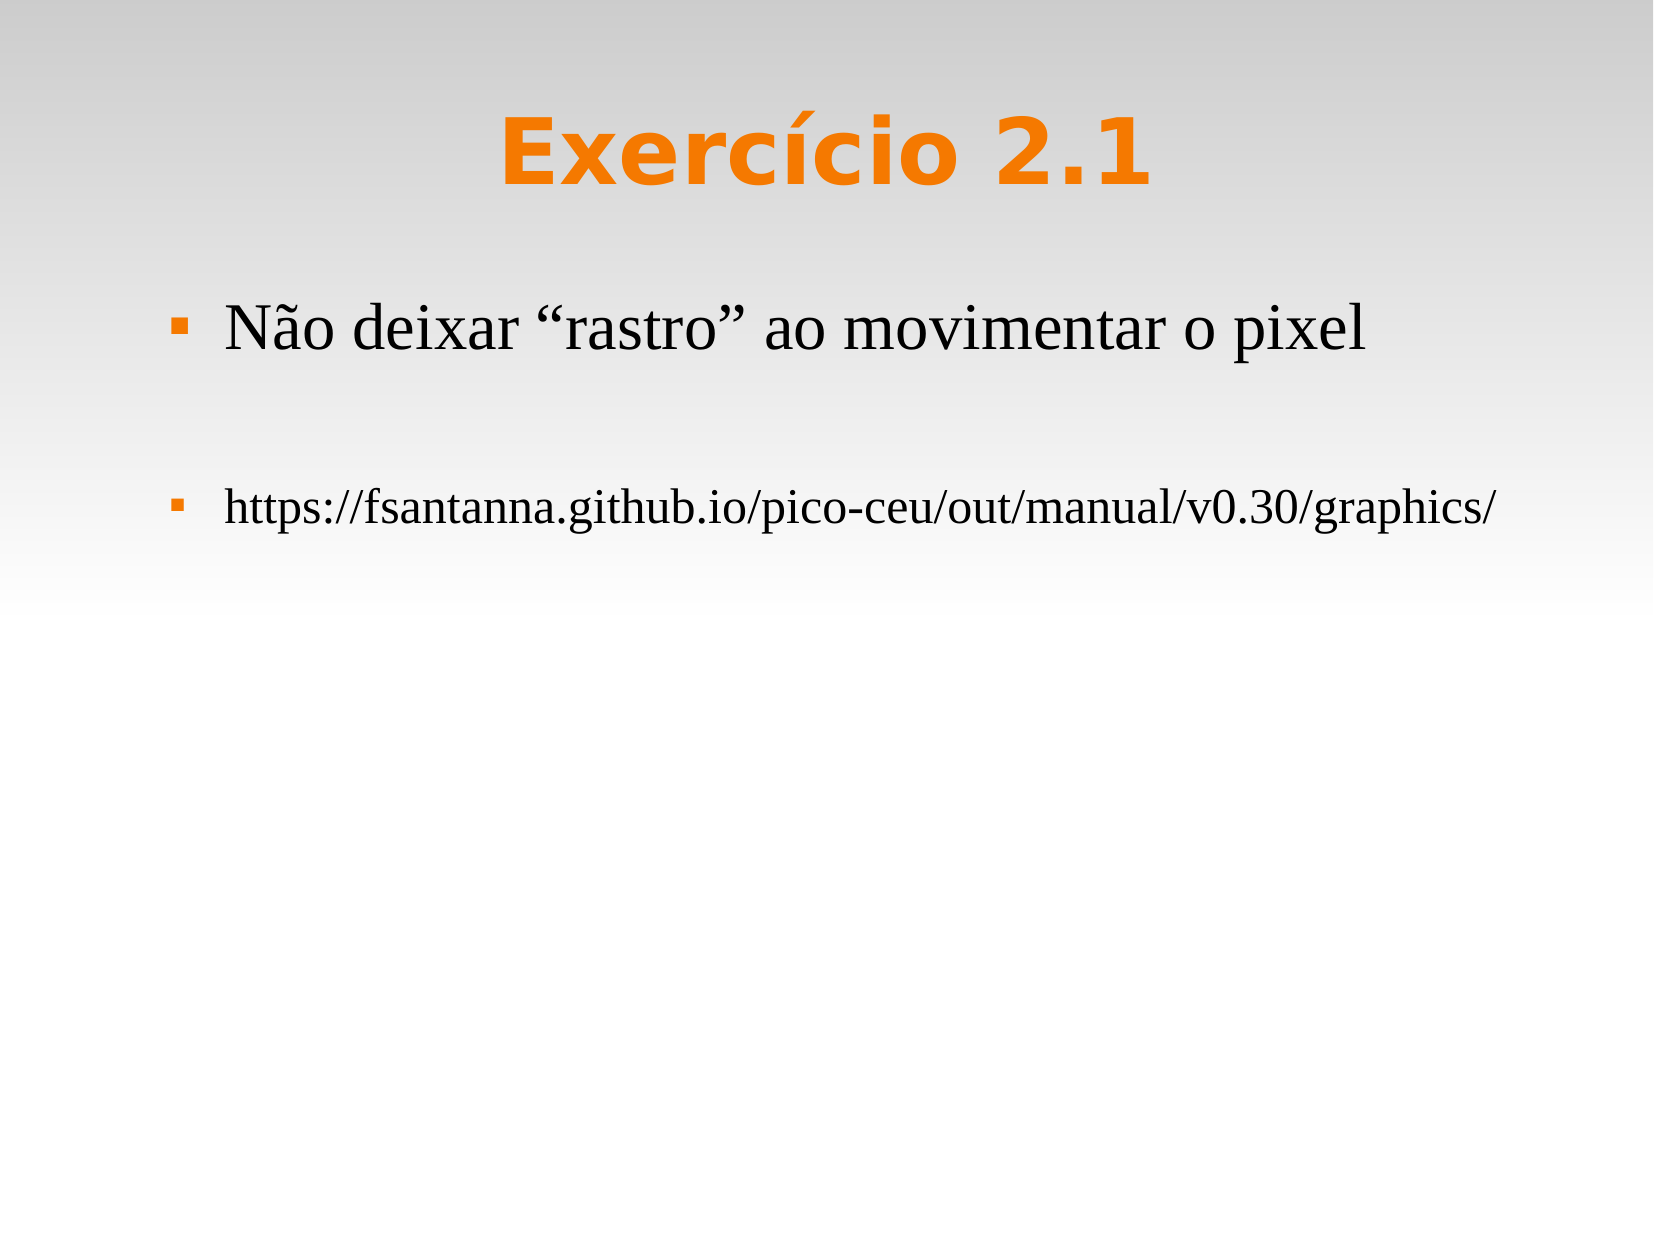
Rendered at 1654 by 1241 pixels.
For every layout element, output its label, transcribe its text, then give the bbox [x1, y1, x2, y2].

title Exercício 2.1 [82, 49, 1571, 257]
list Não deixar “rastro” ao movimentar o pixel https://fsantanna.github.io/pico-ceu/out/manual/v0.30/graphics/ [82, 290, 1571, 1109]
